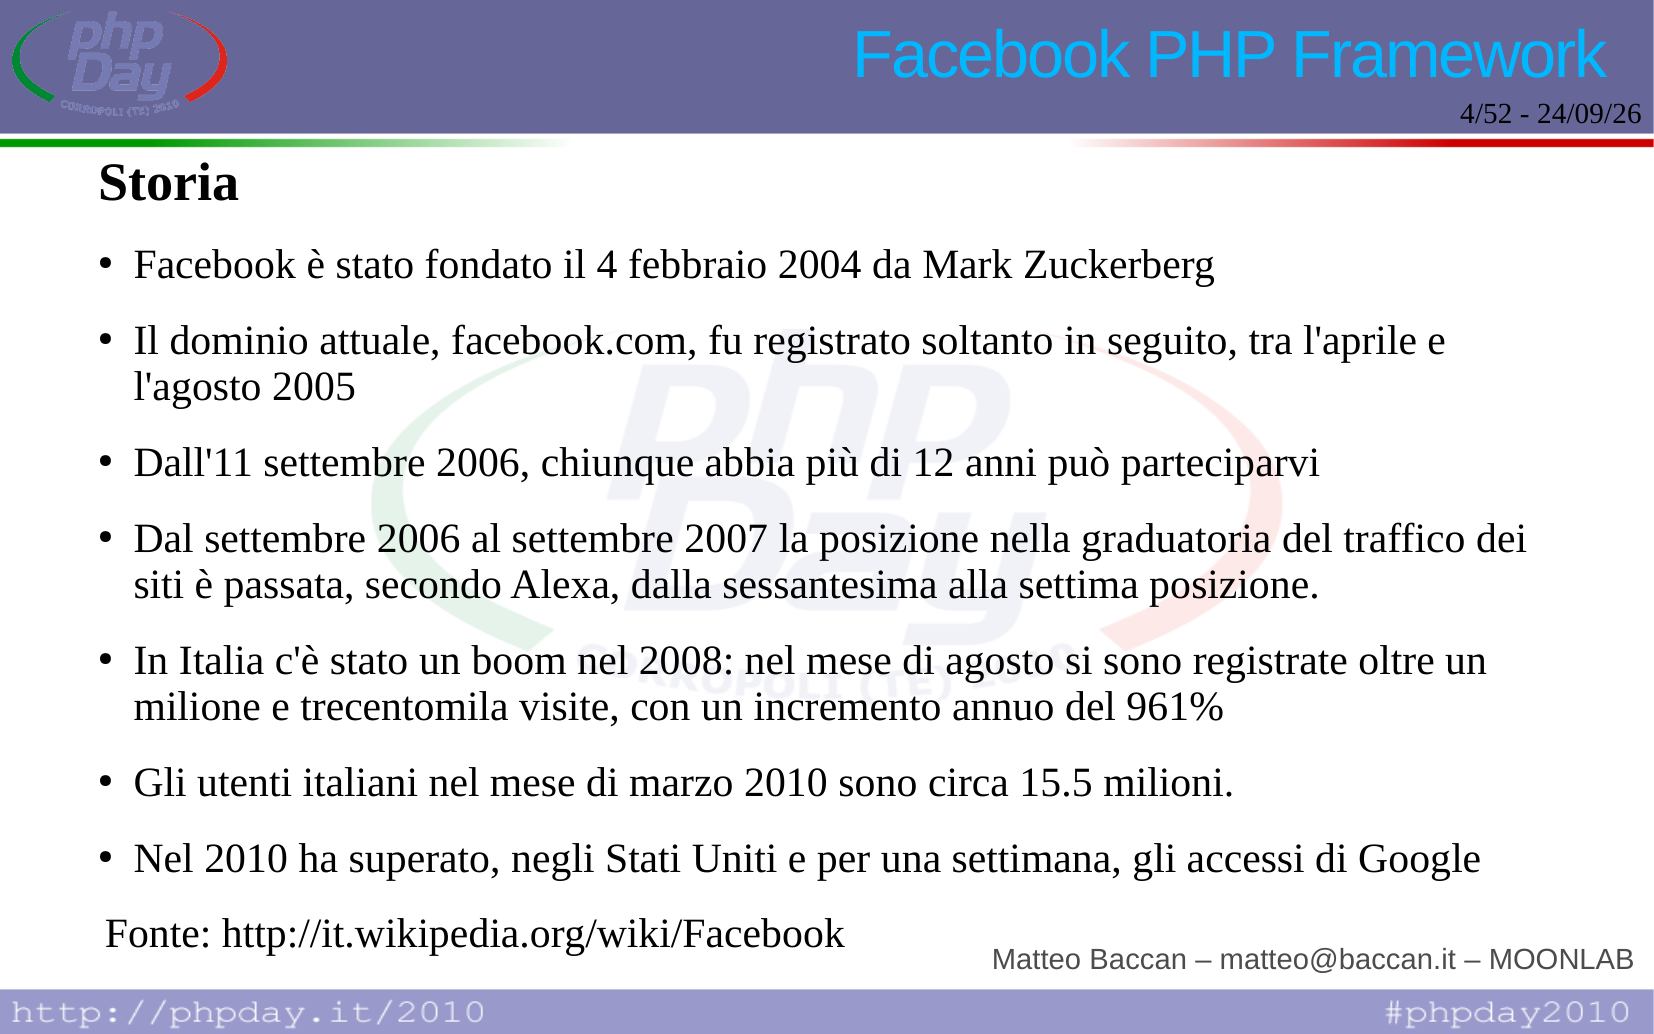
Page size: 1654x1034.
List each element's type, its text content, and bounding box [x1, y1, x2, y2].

picture [0, 0, 1654, 1034]
title Facebook PHP Framework [132, 5, 1609, 103]
list Storia Facebook è stato fondato il 4 febbraio 2004 da Mark Zuckerberg Il dominio attuale, facebook.com, fu registrato soltanto in seguito, tra l'aprile e l'agosto 2005 Dall'11 settembre 2006, chiunque abbia più di 12 anni può parteciparvi Dal settembre 2006 al settembre 2007 la posizione nella graduatoria del traffico dei siti è passata, secondo Alexa, dalla sessantesima alla settima posizione. In Italia c'è stato un boom nel 2008: nel mese di agosto si sono registrate oltre un milione e trecentomila visite, con un incremento annuo del 961% Gli utenti italiani nel mese di marzo 2010 sono circa 15.5 milioni. Nel 2010 ha superato, negli Stati Uniti e per una settimana, gli accessi di Google Fonte: http://it.wikipedia.org/wiki/Facebook [62, 152, 1551, 971]
